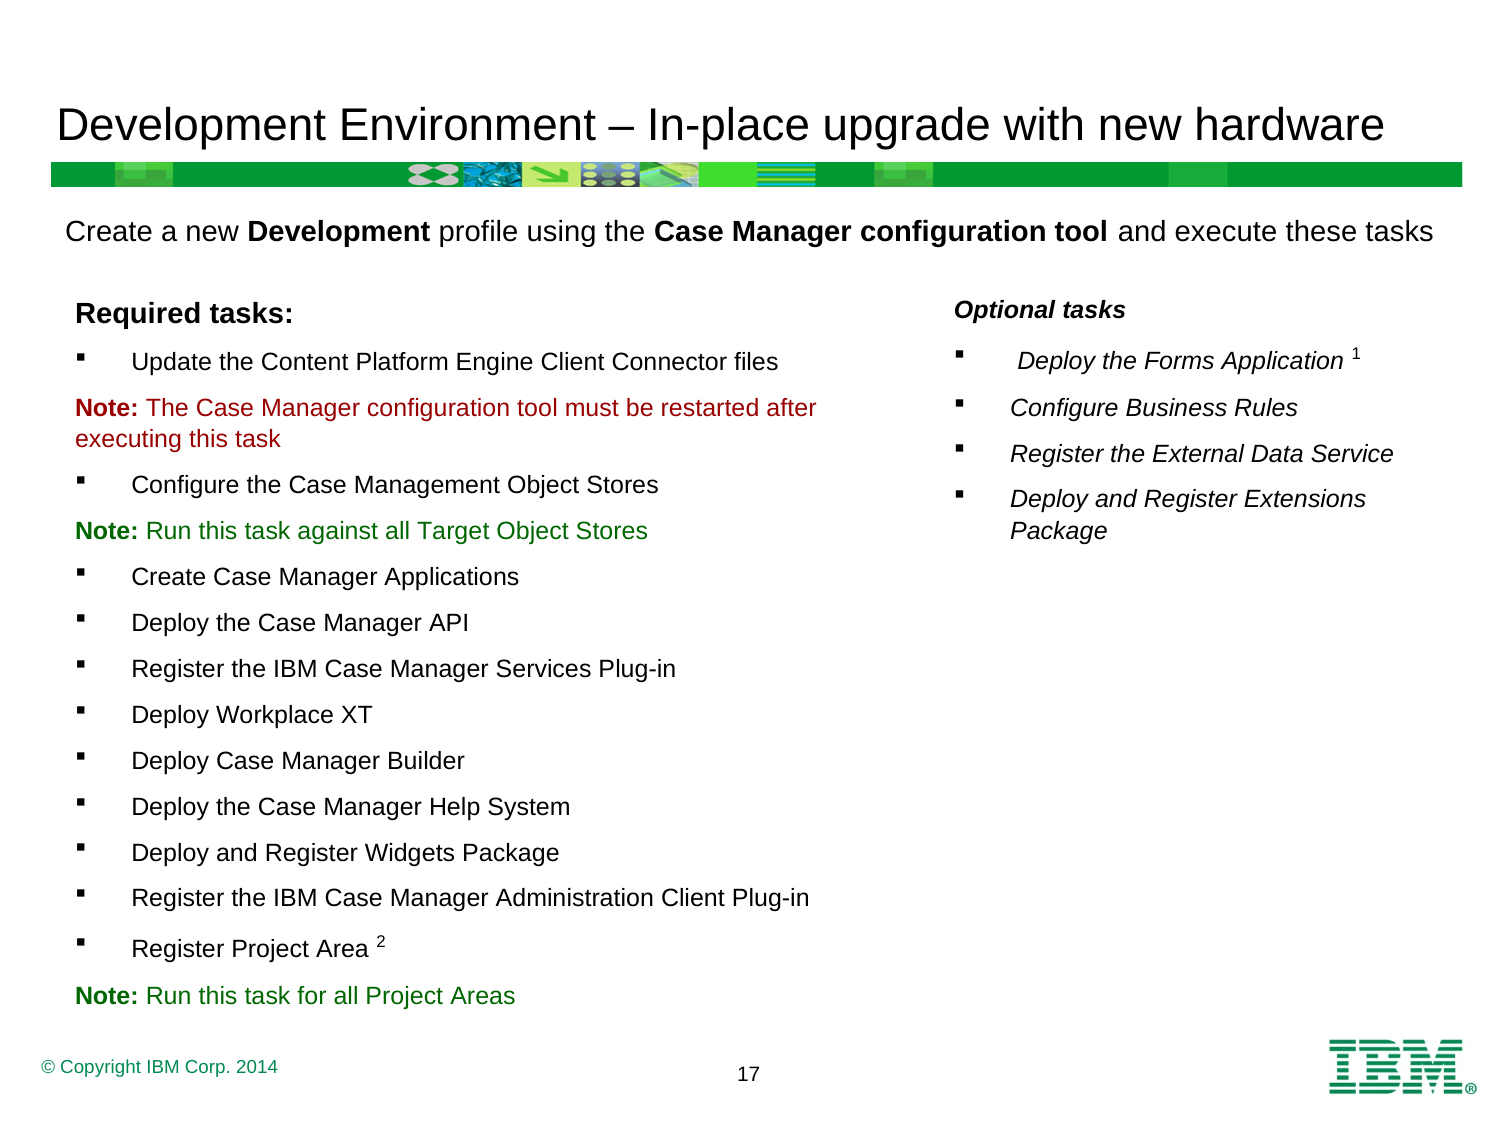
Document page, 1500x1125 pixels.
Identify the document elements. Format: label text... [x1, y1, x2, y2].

list Create a new Development profile using the Case Manager configuration tool and execute these tasks [50, 198, 1456, 305]
list Optional tasks Deploy the Forms Application 1 Configure Business Rules Register the External Data Service Deploy and Register Extensions Package [938, 285, 1476, 556]
title Development Environment – In-place upgrade with new hardware [41, 54, 1477, 189]
picture [1327, 1037, 1479, 1096]
list Required tasks: Update the Content Platform Engine Client Connector files Note: The Case Manager configuration tool must be restarted after executing this task Configure the Case Management Object Stores Note: Run this task against all Target Object Stores Create Case Manager Applications Deploy the Case Manager API Register the IBM Case Manager Services Plug-in Deploy Workplace XT Deploy Case Manager Builder Deploy the Case Manager Help System Deploy and Register Widgets Package Register the IBM Case Manager Administration Client Plug-in Register Project Area 2 Note: Run this task for all Project Areas [60, 285, 900, 1052]
